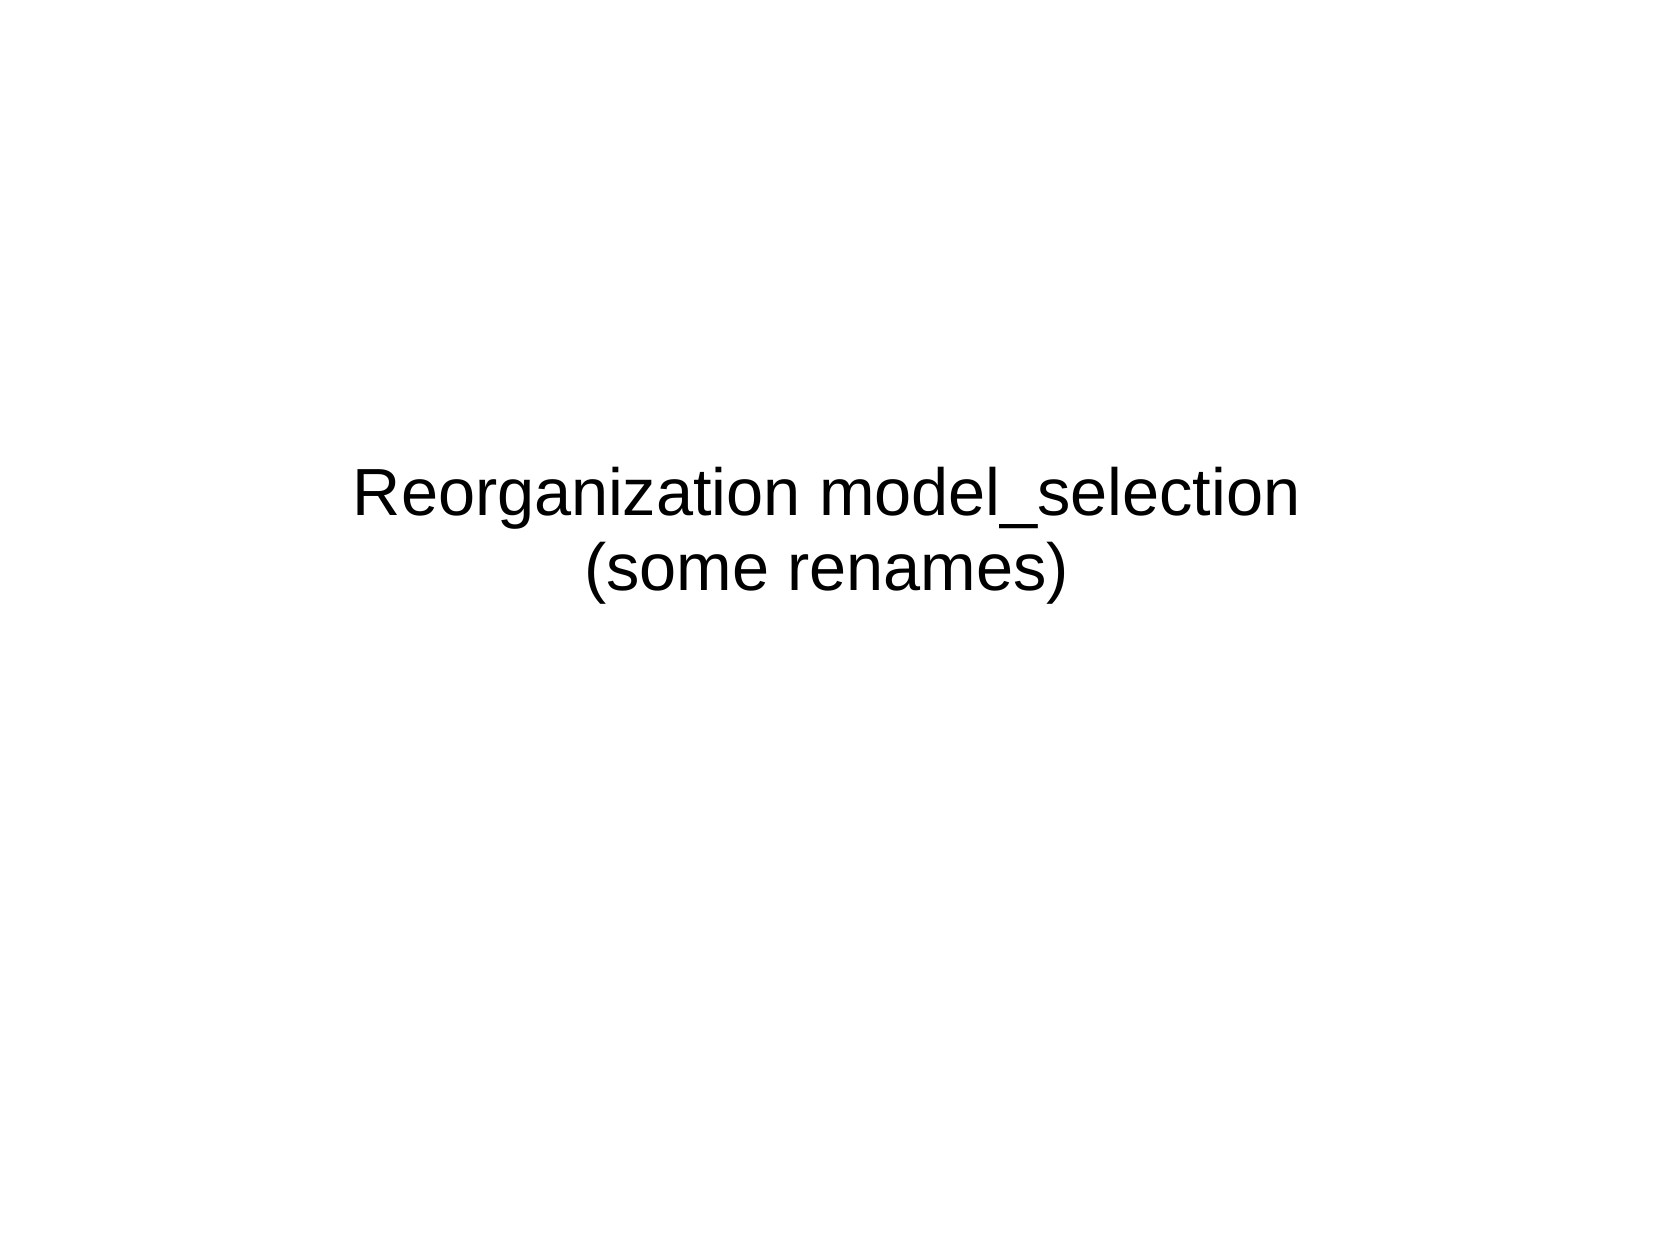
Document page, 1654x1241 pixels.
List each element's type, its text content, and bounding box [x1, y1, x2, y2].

subtitle Reorganization model_selection (some renames) [82, 49, 1571, 1010]
